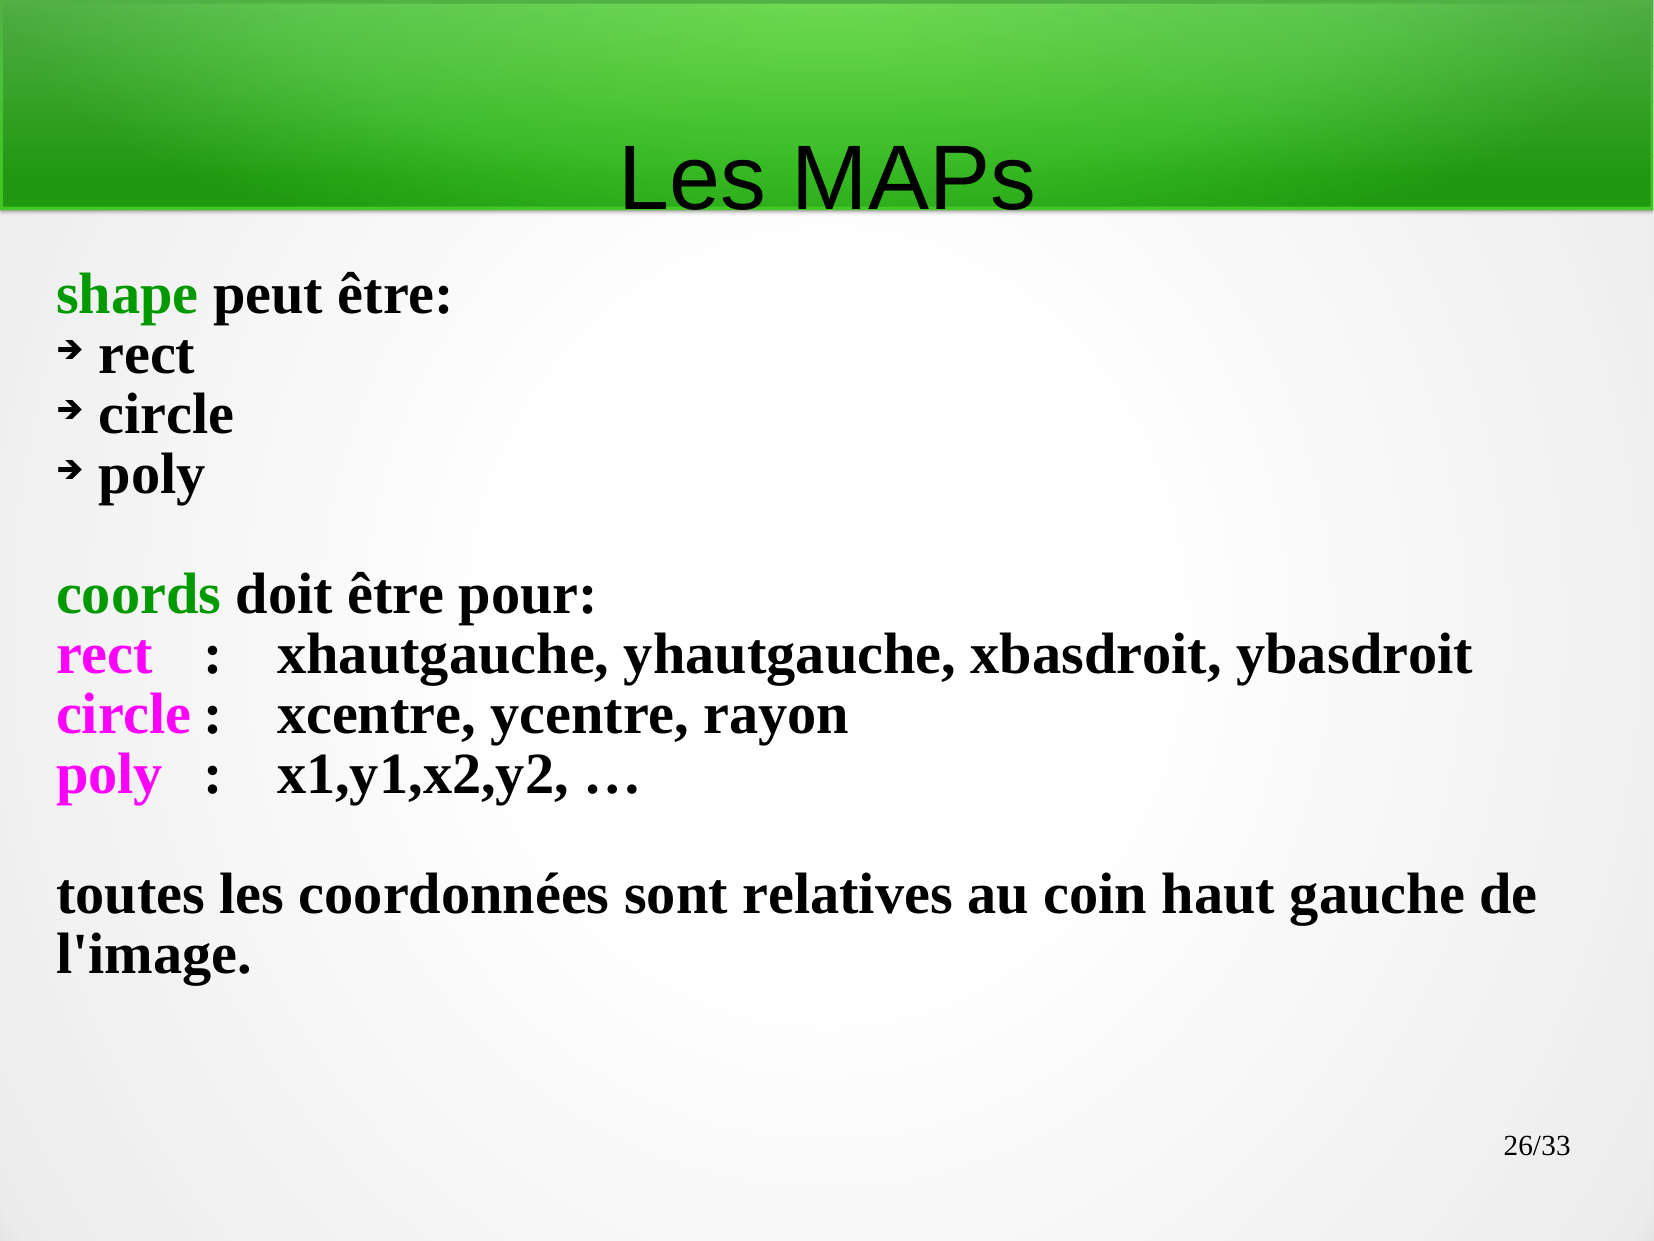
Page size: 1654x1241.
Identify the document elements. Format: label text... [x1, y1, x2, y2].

text_box shape peut être: rect circle poly coords doit être pour: rect : xhautgauche, yhautgauche, xbasdroit, ybasdroit circle : xcentre, ycentre, rayon poly : x1,y1,x2,y2, … toutes les coordonnées sont relatives au coin haut gauche de l'image. [55, 265, 1624, 1188]
title Les MAPs [121, 77, 1534, 265]
